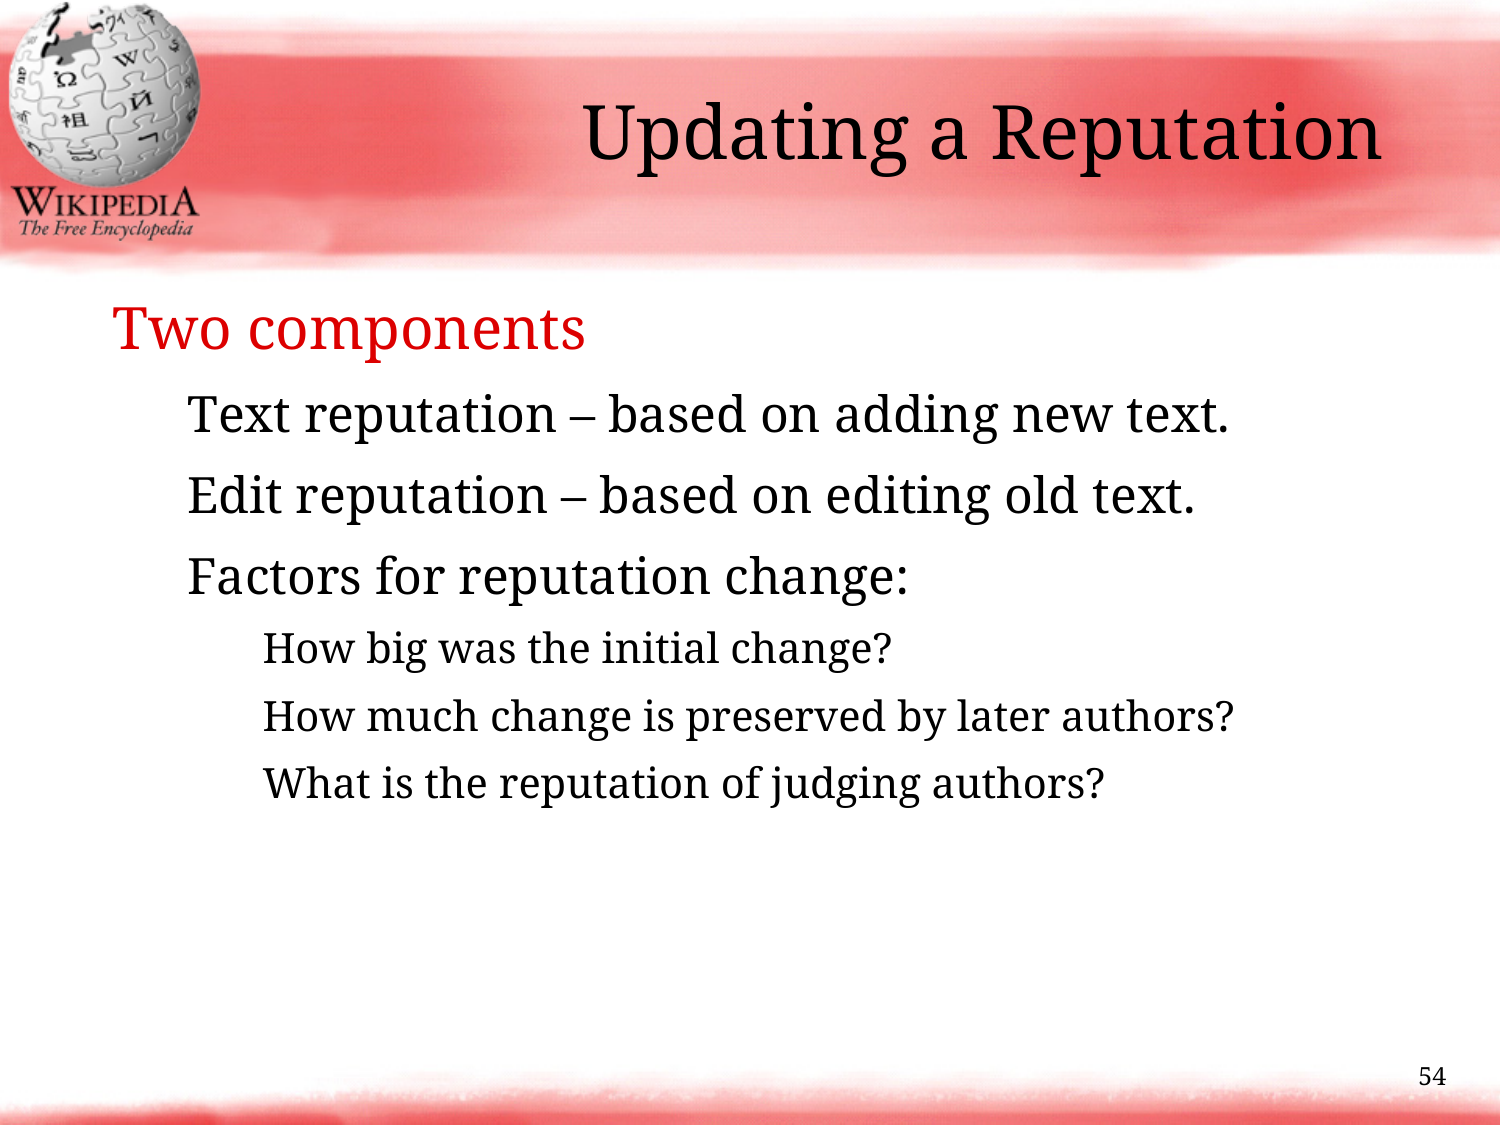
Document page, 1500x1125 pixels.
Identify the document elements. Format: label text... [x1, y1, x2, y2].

list Two components Text reputation – based on adding new text. Edit reputation – based on editing old text. Factors for reputation change: How big was the initial change? How much change is preserved by later authors? What is the reputation of judging authors? [112, 287, 1385, 1033]
title Updating a Reputation [112, 44, 1385, 216]
picture [0, 0, 1500, 1125]
